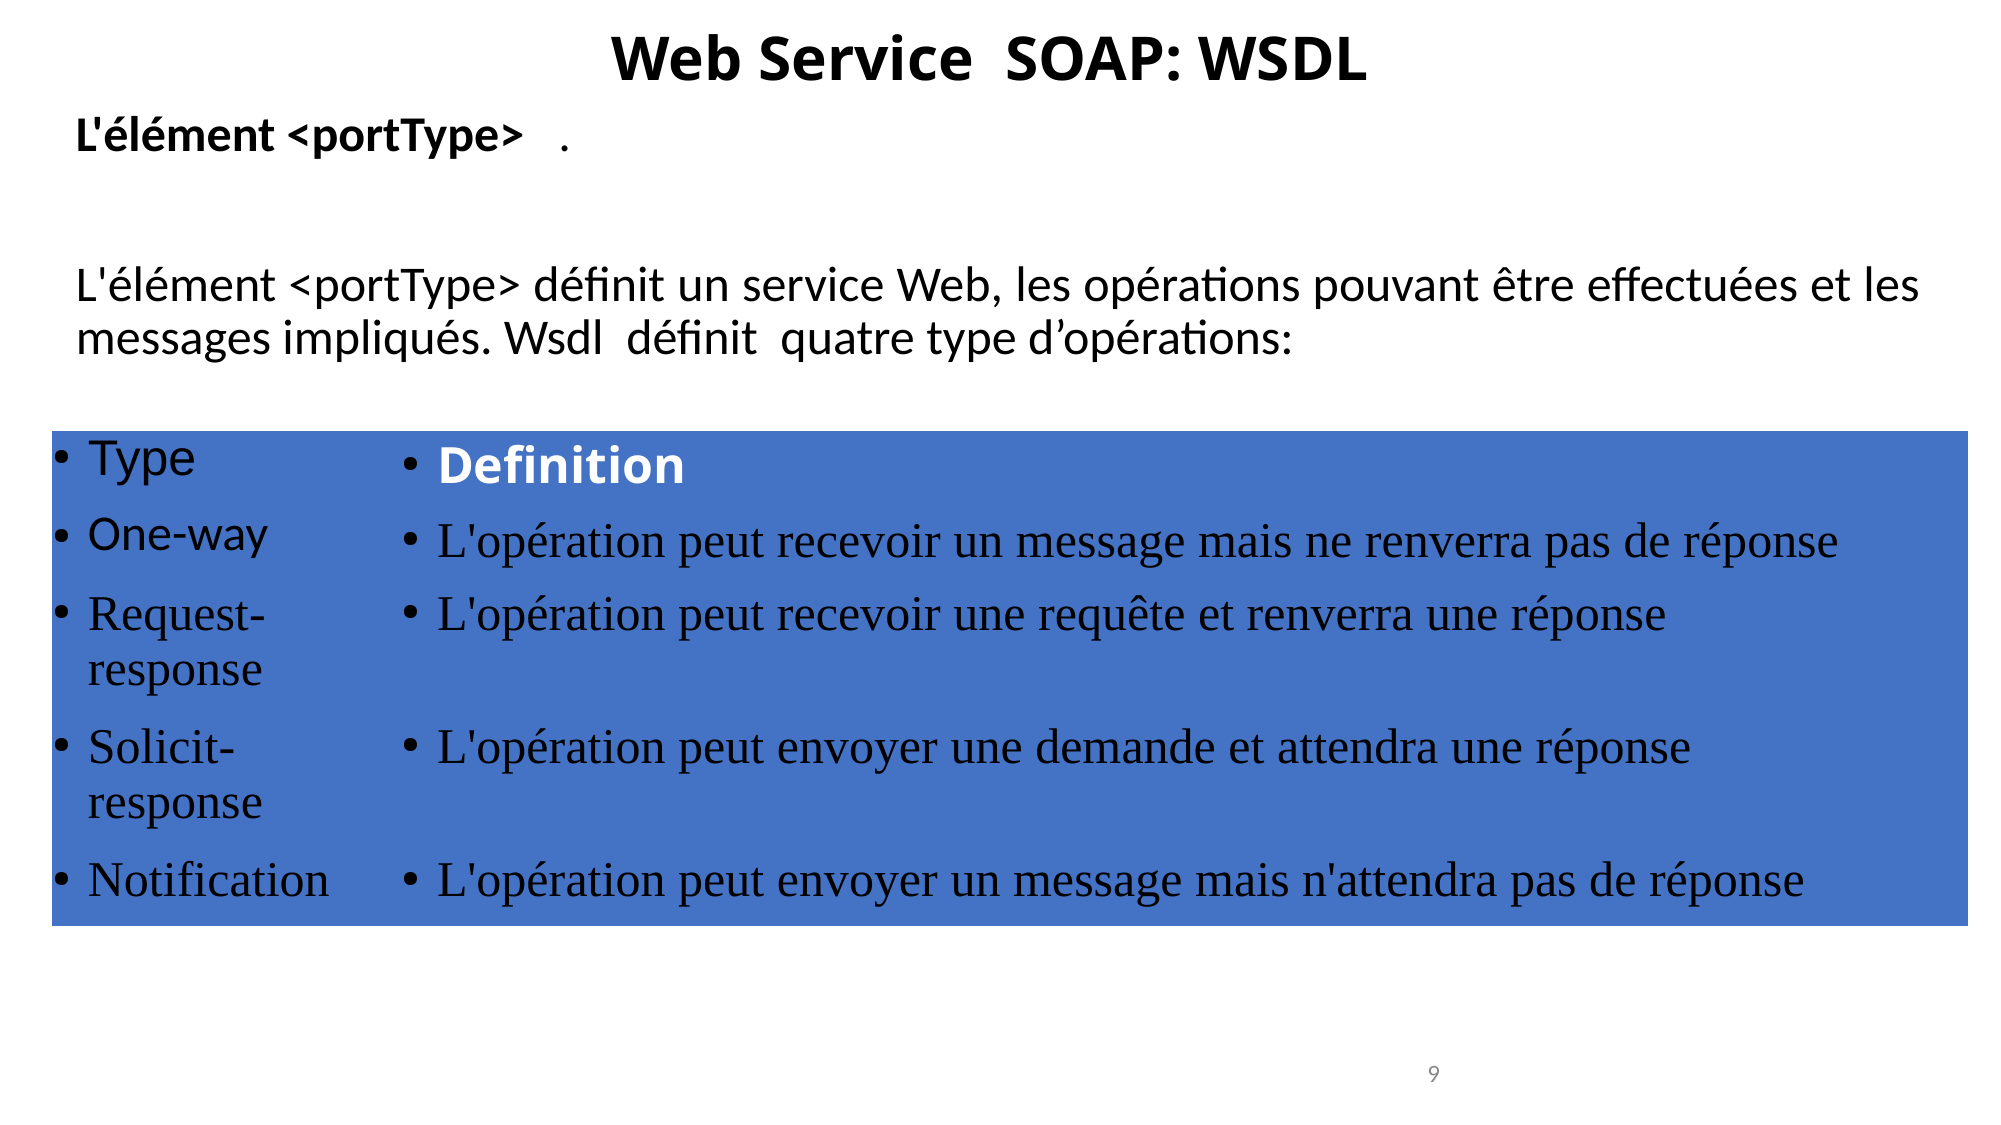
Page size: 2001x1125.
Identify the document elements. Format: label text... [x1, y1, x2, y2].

table_cell Notification [52, 852, 402, 926]
table_cell L'opération peut recevoir une requête et renverra une réponse [402, 586, 1968, 719]
table_header Type [52, 431, 402, 513]
table_cell L'opération peut recevoir un message mais ne renverra pas de réponse [402, 513, 1968, 586]
text_box [1412, 1042, 1863, 1103]
table_header Definition [402, 431, 1968, 513]
title Web Service SOAP: WSDL [49, 14, 1948, 100]
table_cell L'opération peut envoyer un message mais n'attendra pas de réponse [402, 852, 1968, 926]
subtitle L'élément <portType> . L'élément <portType> définit un service Web, les opérations pouvant être effectuées et les messages impliqués. Wsdl définit quatre type d’opérations: [49, 100, 1948, 1043]
table_cell L'opération peut envoyer une demande et attendra une réponse [402, 719, 1968, 852]
table_cell One-way [52, 513, 402, 586]
table_cell Request-response [52, 586, 402, 719]
table_cell Solicit-response [52, 719, 402, 852]
